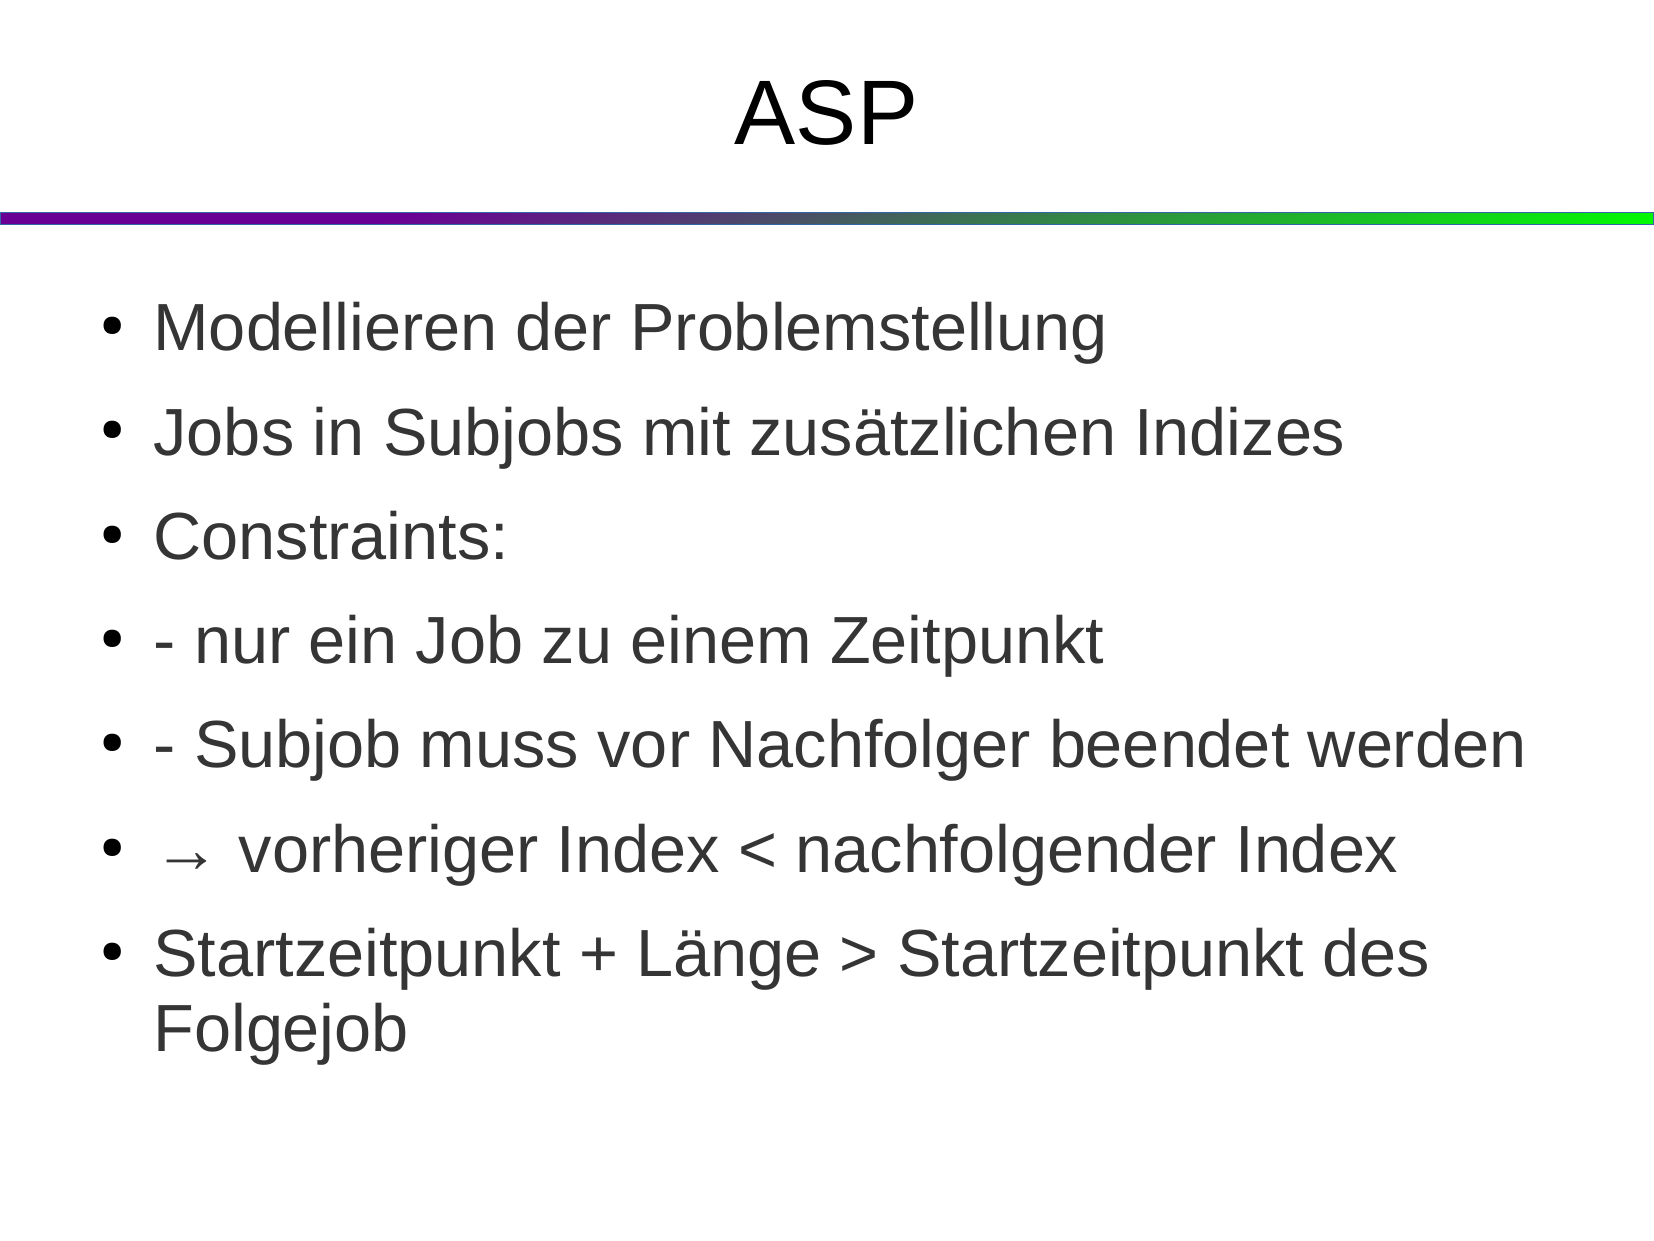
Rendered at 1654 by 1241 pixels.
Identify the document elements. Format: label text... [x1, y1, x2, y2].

list Modellieren der Problemstellung Jobs in Subjobs mit zusätzlichen Indizes Constraints: - nur ein Job zu einem Zeitpunkt - Subjob muss vor Nachfolger beendet werden → vorheriger Index < nachfolgender Index Startzeitpunkt + Länge > Startzeitpunkt des Folgejob [82, 290, 1571, 1111]
title ASP [82, 49, 1571, 178]
